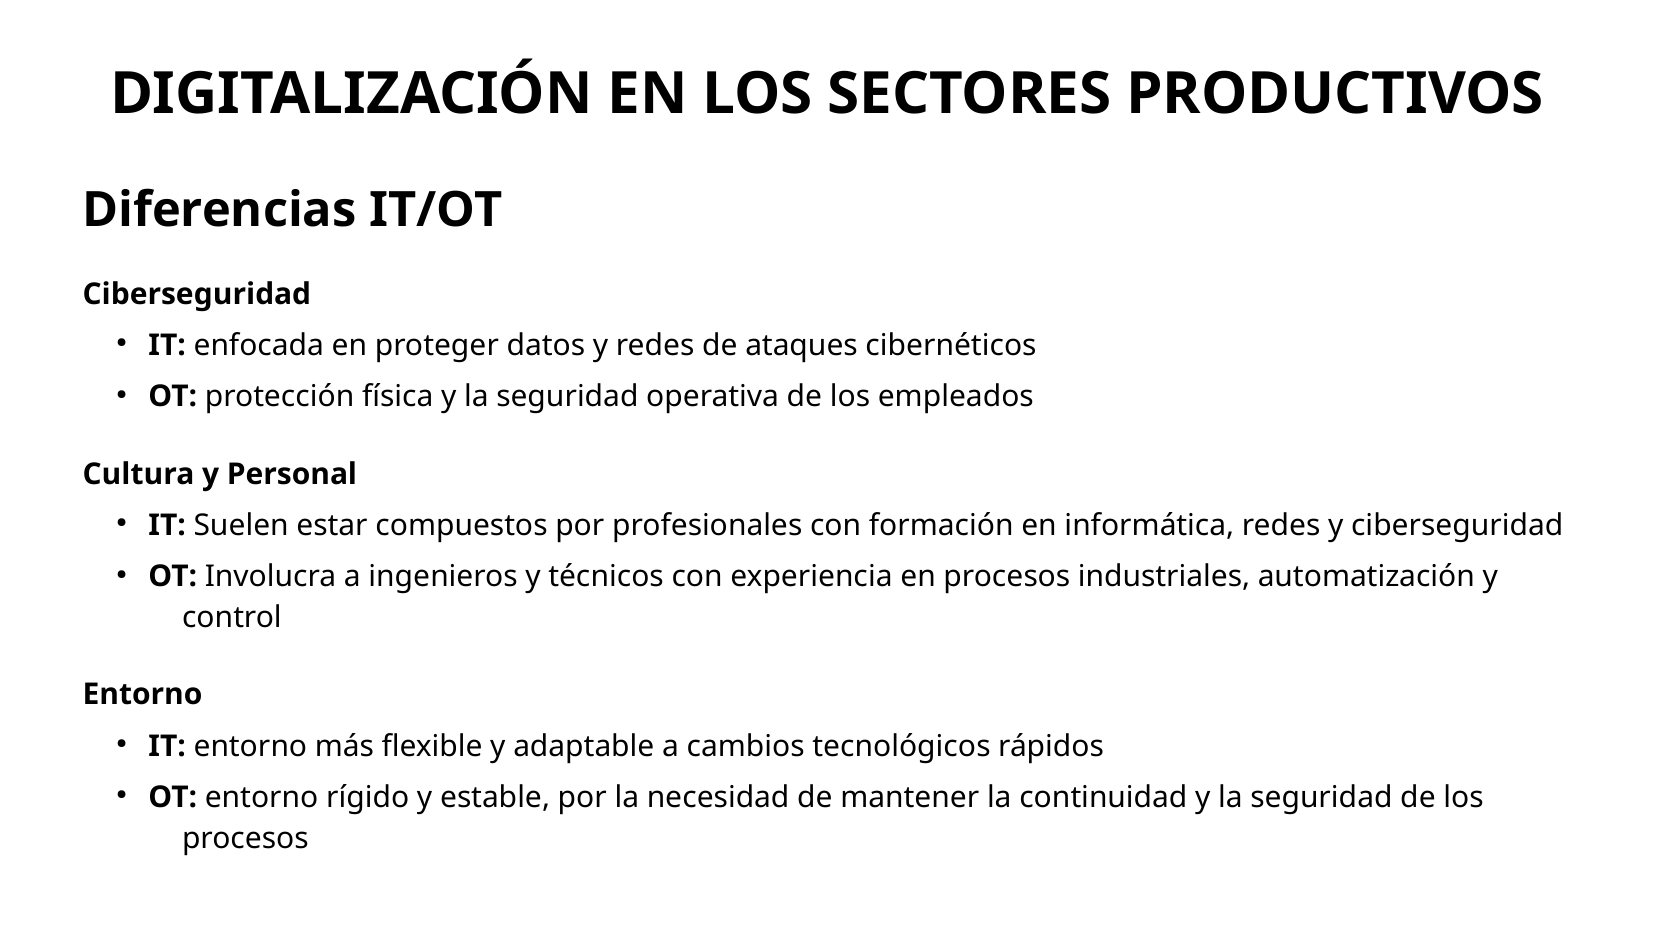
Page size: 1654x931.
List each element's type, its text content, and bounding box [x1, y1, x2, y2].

title DIGITALIZACIÓN EN LOS SECTORES PRODUCTIVOS [82, 13, 1571, 169]
list Diferencias IT/OT Ciberseguridad IT: enfocada en proteger datos y redes de ataques cibernéticos OT: protección física y la seguridad operativa de los empleados Cultura y Personal IT: Suelen estar compuestos por profesionales con formación en informática, redes y ciberseguridad OT: Involucra a ingenieros y técnicos con experiencia en procesos industriales, automatización y control Entorno IT: entorno más flexible y adaptable a cambios tecnológicos rápidos OT: entorno rígido y estable, por la necesidad de mantener la continuidad y la seguridad de los procesos [82, 174, 1571, 869]
